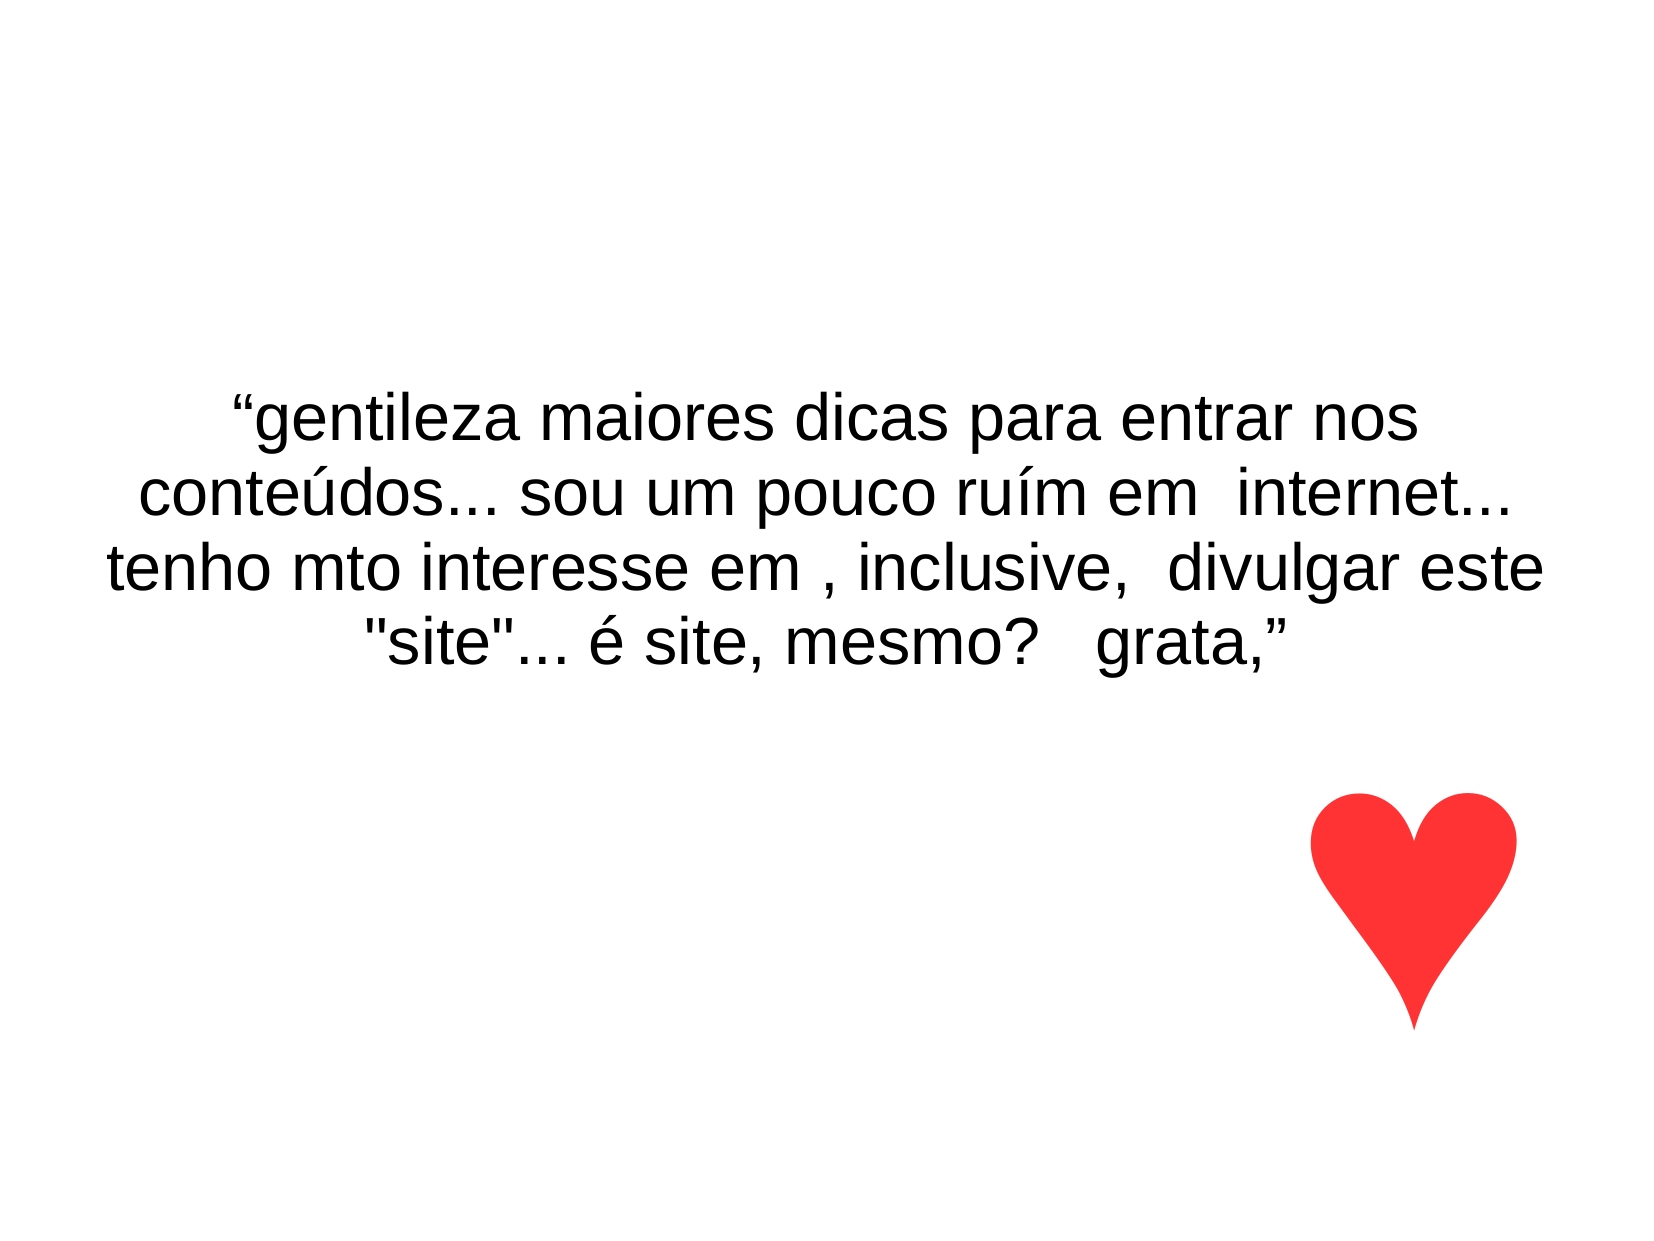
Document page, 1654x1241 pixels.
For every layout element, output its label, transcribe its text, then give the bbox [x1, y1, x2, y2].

subtitle “gentileza maiores dicas para entrar nos conteúdos... sou um pouco ruím em internet... tenho mto interesse em , inclusive, divulgar este "site"... é site, mesmo? grata,” [82, 49, 1571, 1010]
text_box ♥ [1275, 641, 1548, 1123]
